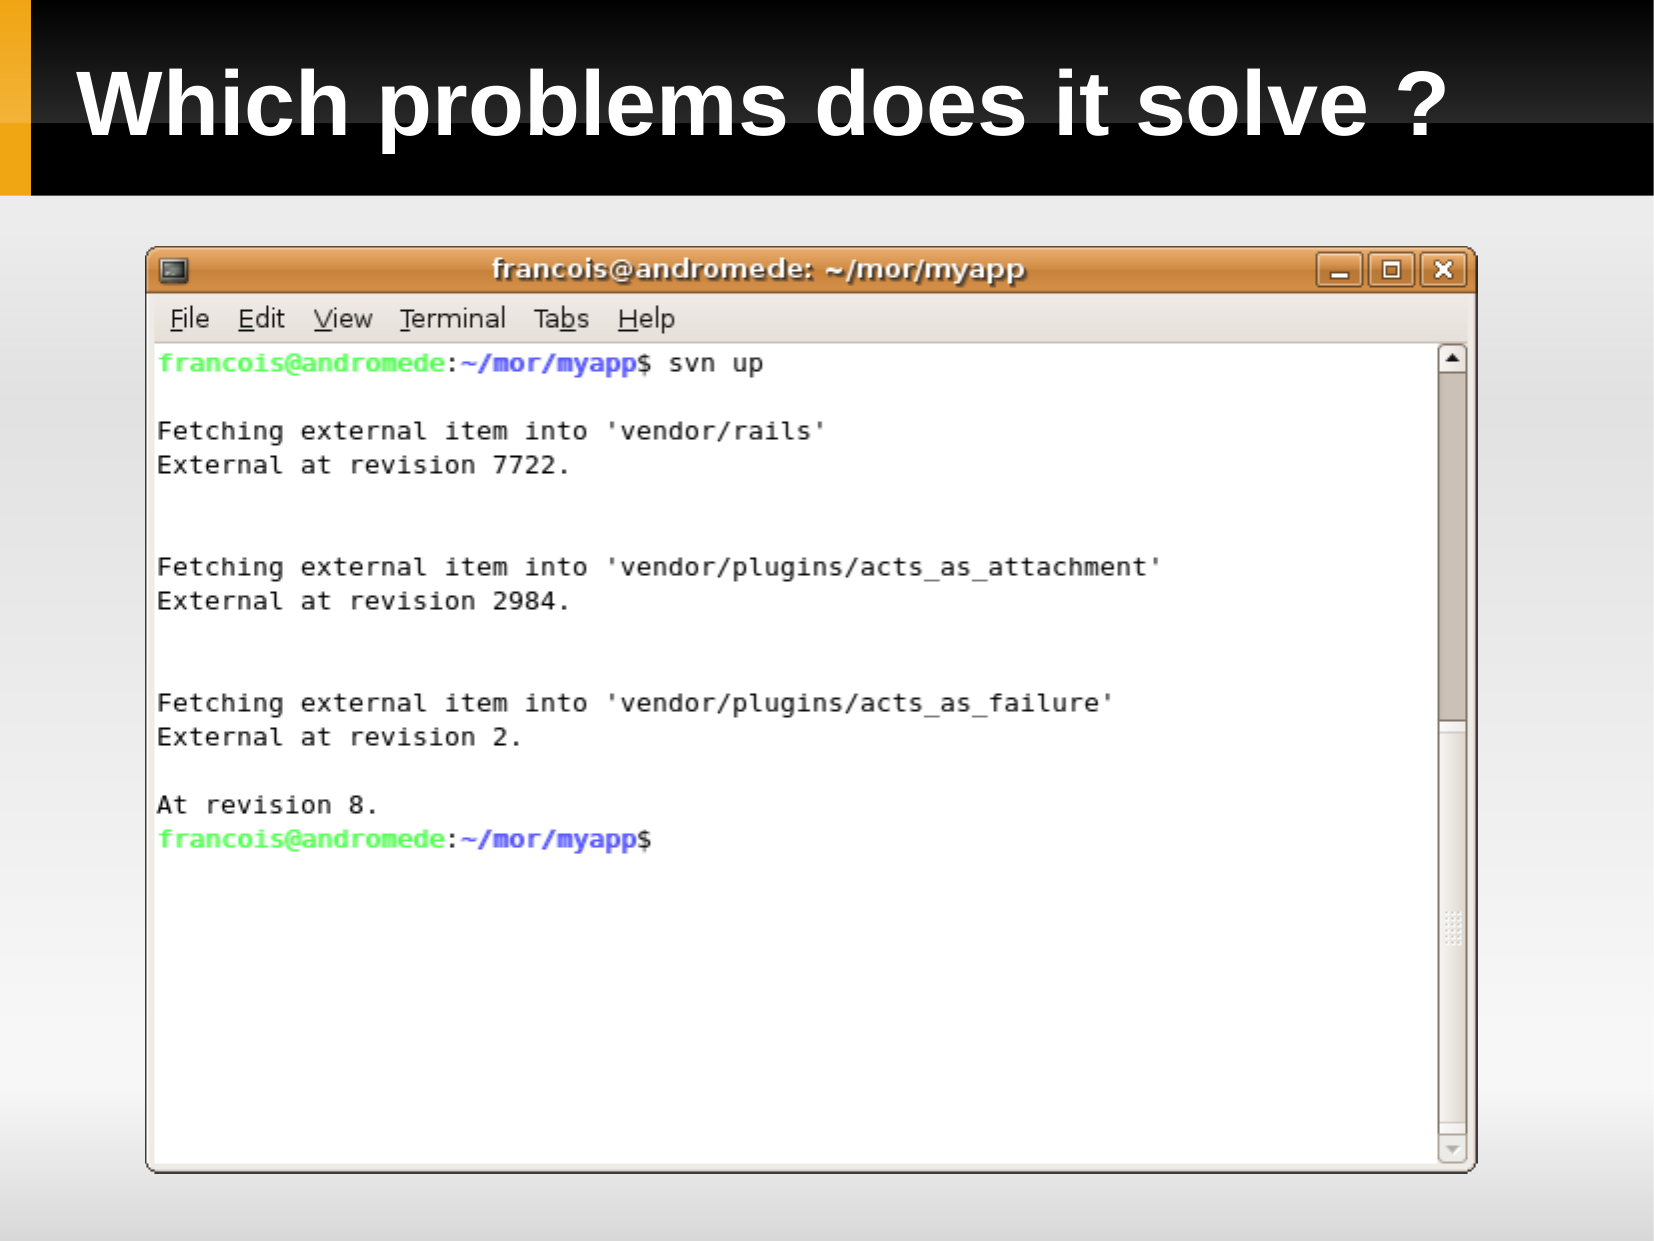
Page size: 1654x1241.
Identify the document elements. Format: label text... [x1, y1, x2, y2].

title Which problems does it solve ? [76, 0, 1565, 208]
picture [0, 0, 1654, 1241]
